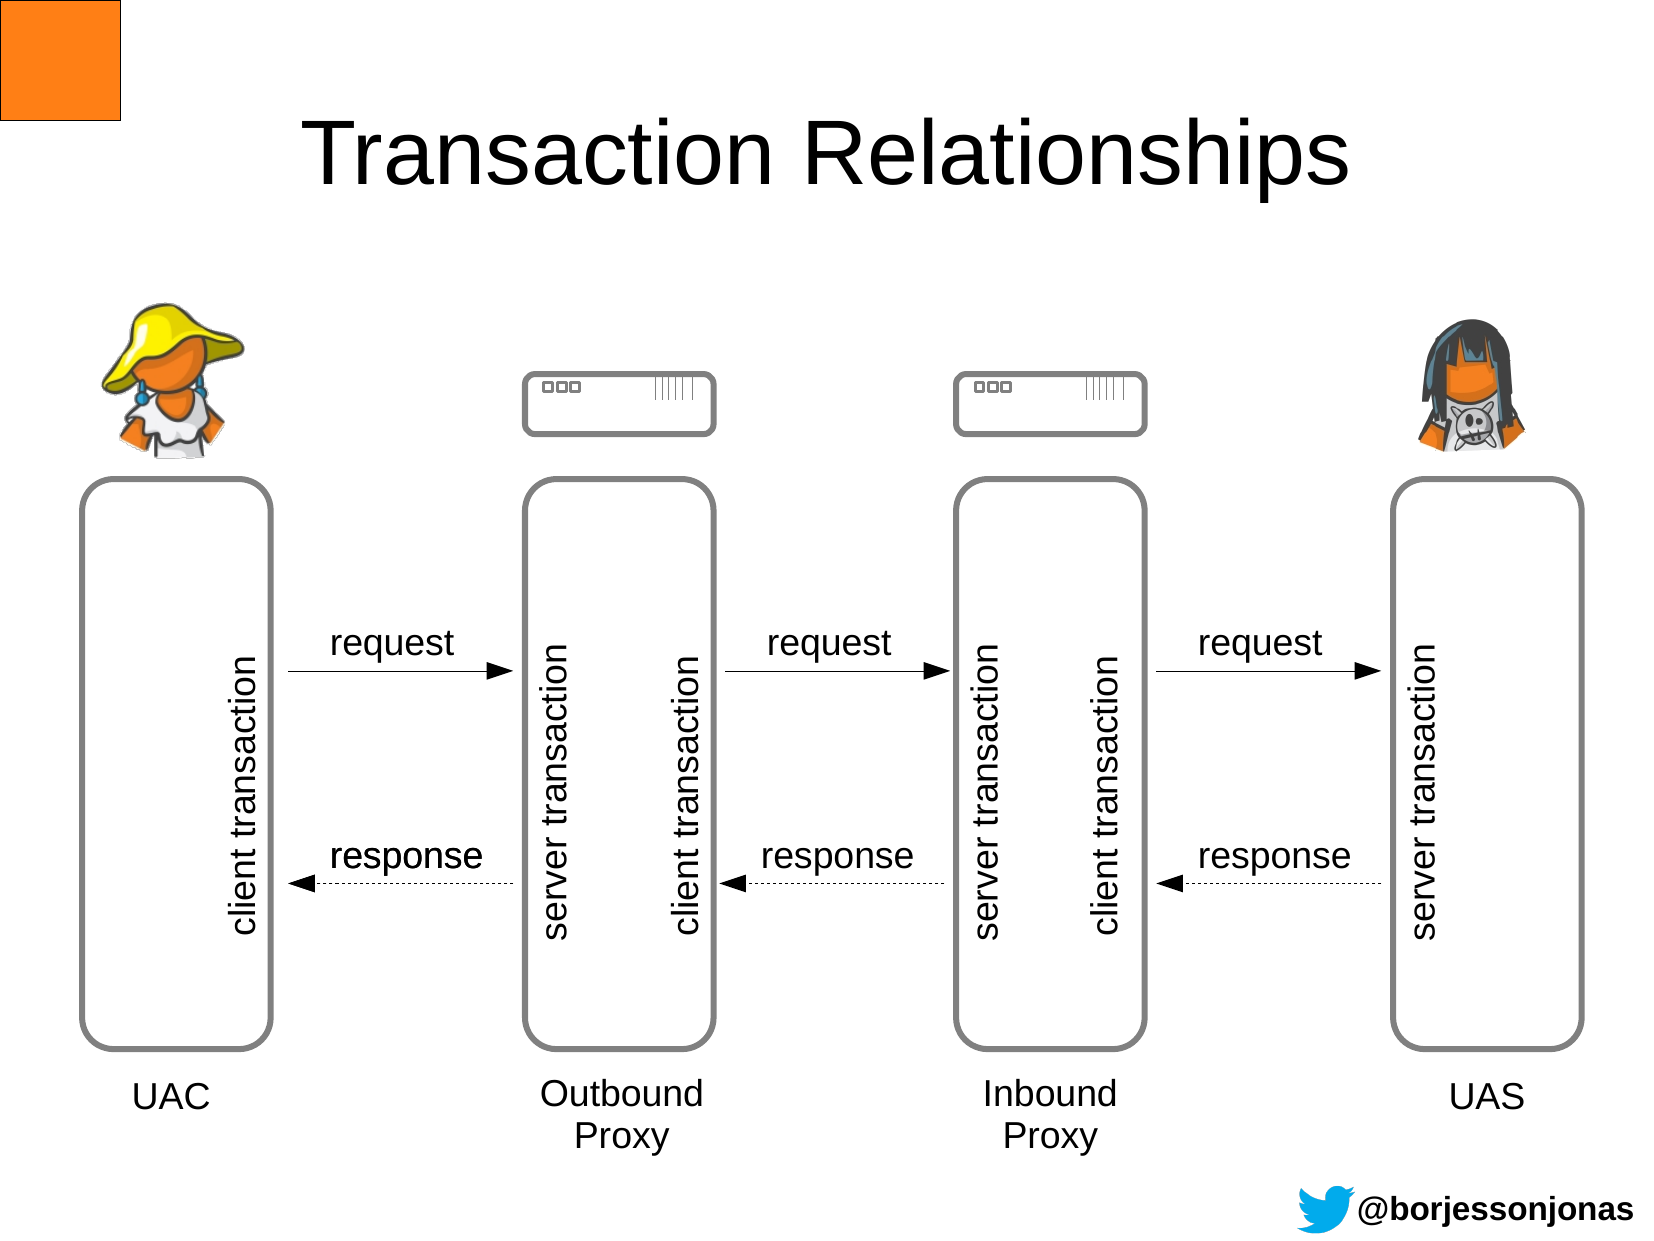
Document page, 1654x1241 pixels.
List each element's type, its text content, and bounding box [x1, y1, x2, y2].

text_box client transaction [656, 640, 714, 952]
text_box [82, 479, 271, 1050]
text_box request [1183, 614, 1338, 671]
text_box request [752, 614, 907, 671]
text_box UAC [116, 1068, 226, 1126]
text_box Outbound Proxy [525, 1065, 719, 1164]
text_box [956, 479, 1145, 1050]
text_box client transaction [1075, 640, 1133, 952]
text_box request [315, 614, 470, 671]
text_box response [746, 826, 930, 884]
text_box [525, 479, 714, 1050]
text_box UAS [1433, 1068, 1541, 1126]
picture [90, 298, 256, 465]
text_box [1393, 479, 1582, 1050]
title Transaction Relationships [82, 49, 1571, 257]
text_box server transaction [1393, 629, 1450, 957]
text_box server transaction [956, 629, 1013, 957]
text_box [525, 374, 714, 435]
picture [1277, 1160, 1375, 1241]
text_box server transaction [525, 629, 582, 957]
text_box client transaction [213, 640, 271, 952]
text_box response [315, 826, 499, 884]
text_box Inbound Proxy [967, 1065, 1133, 1164]
text_box [956, 374, 1145, 435]
text_box response [1183, 826, 1367, 884]
picture [1395, 313, 1538, 457]
